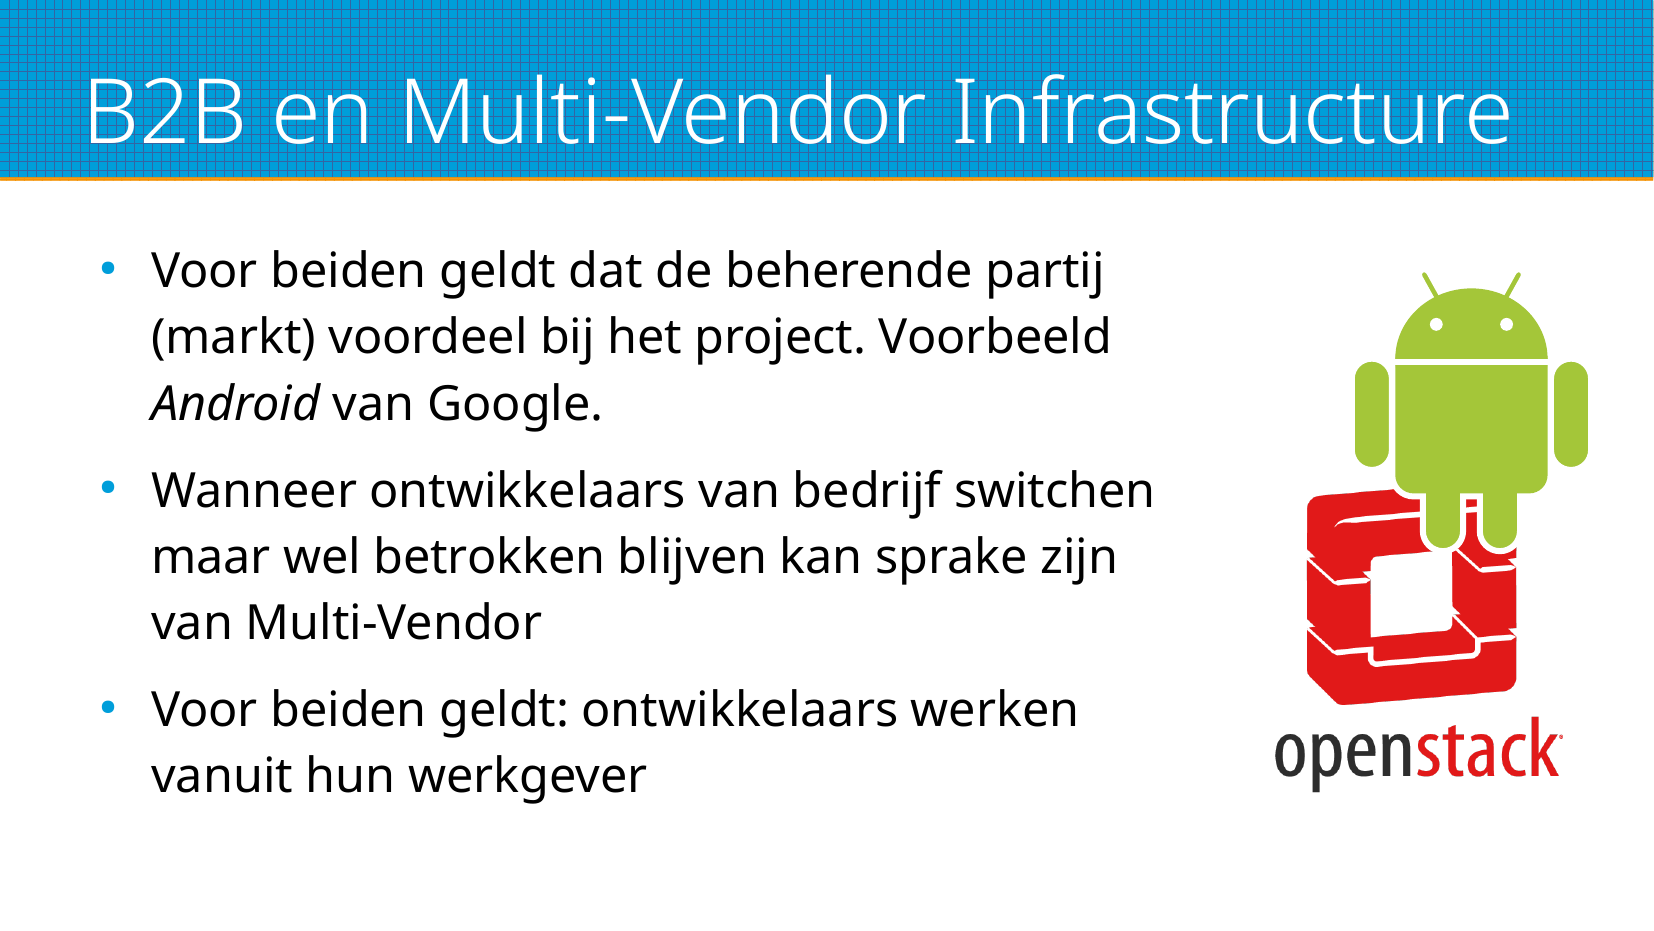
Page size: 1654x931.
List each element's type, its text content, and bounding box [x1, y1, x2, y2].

picture [1269, 265, 1595, 798]
list Voor beiden geldt dat de beherende partij (markt) voordeel bij het project. Voorbeeld Android van Google. Wanneer ontwikkelaars van bedrijf switchen maar wel betrokken blijven kan sprake zijn van Multi-Vendor Voor beiden geldt: ontwikkelaars werken vanuit hun werkgever [82, 236, 1211, 811]
title B2B en Multi-Vendor Infrastructure [82, 14, 1571, 171]
